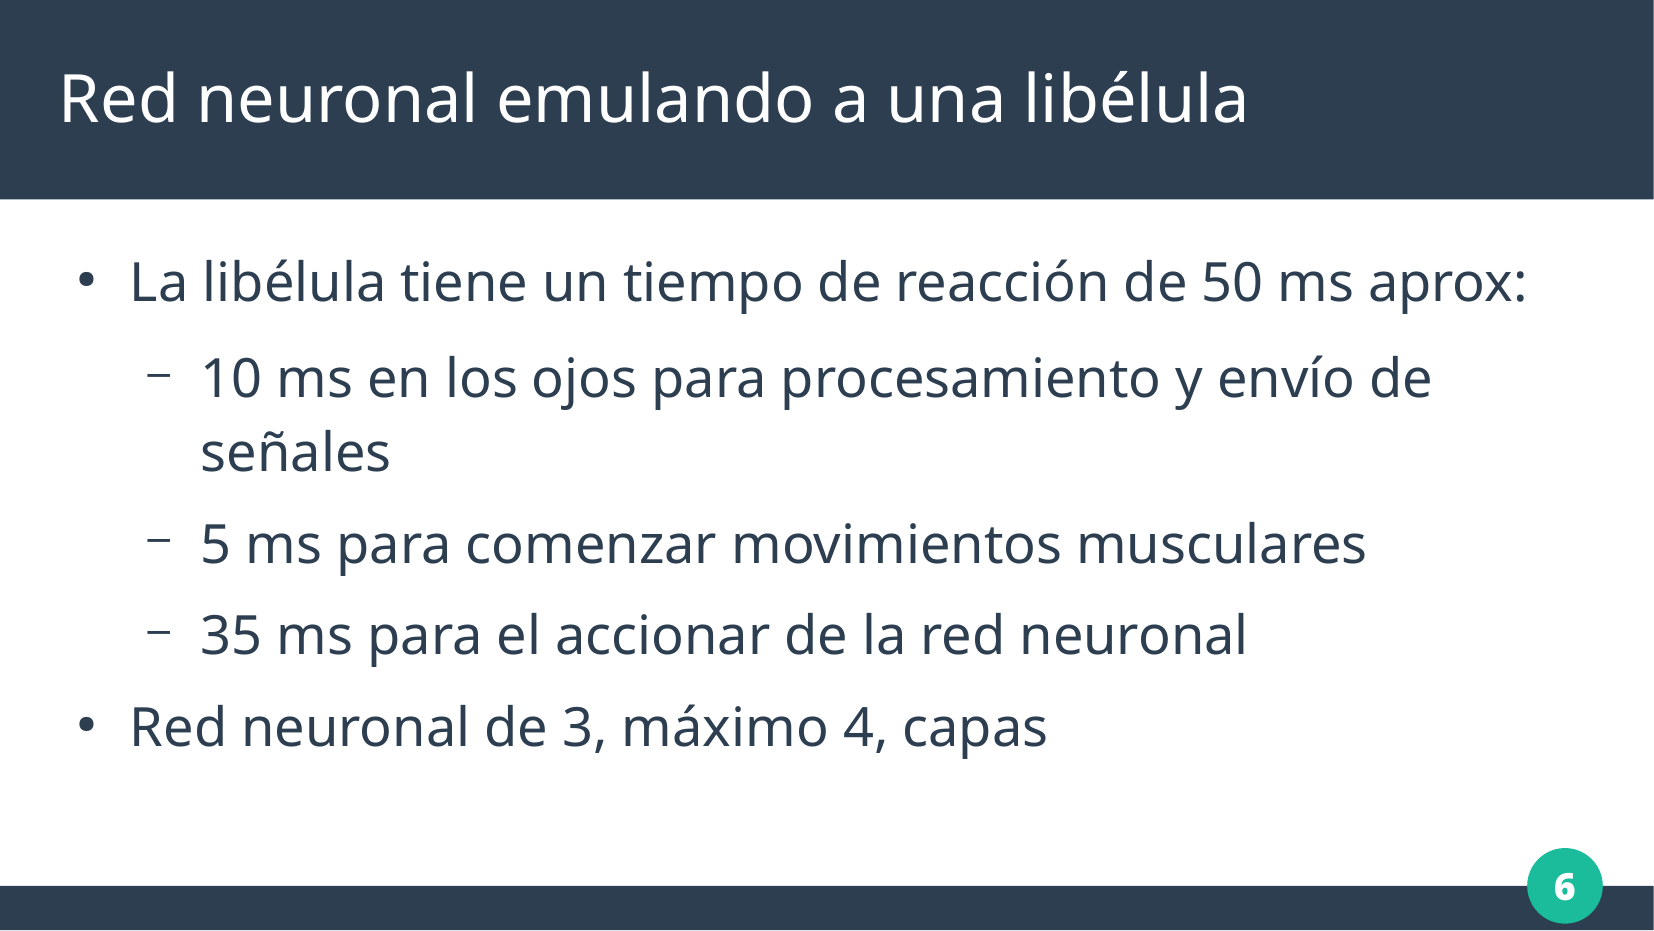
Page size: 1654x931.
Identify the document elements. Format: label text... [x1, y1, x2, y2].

list La libélula tiene un tiempo de reacción de 50 ms aprox: 10 ms en los ojos para procesamiento y envío de señales 5 ms para comenzar movimientos musculares 35 ms para el accionar de la red neuronal Red neuronal de 3, máximo 4, capas [59, 243, 1595, 864]
title Red neuronal emulando a una libélula [59, 37, 1595, 156]
